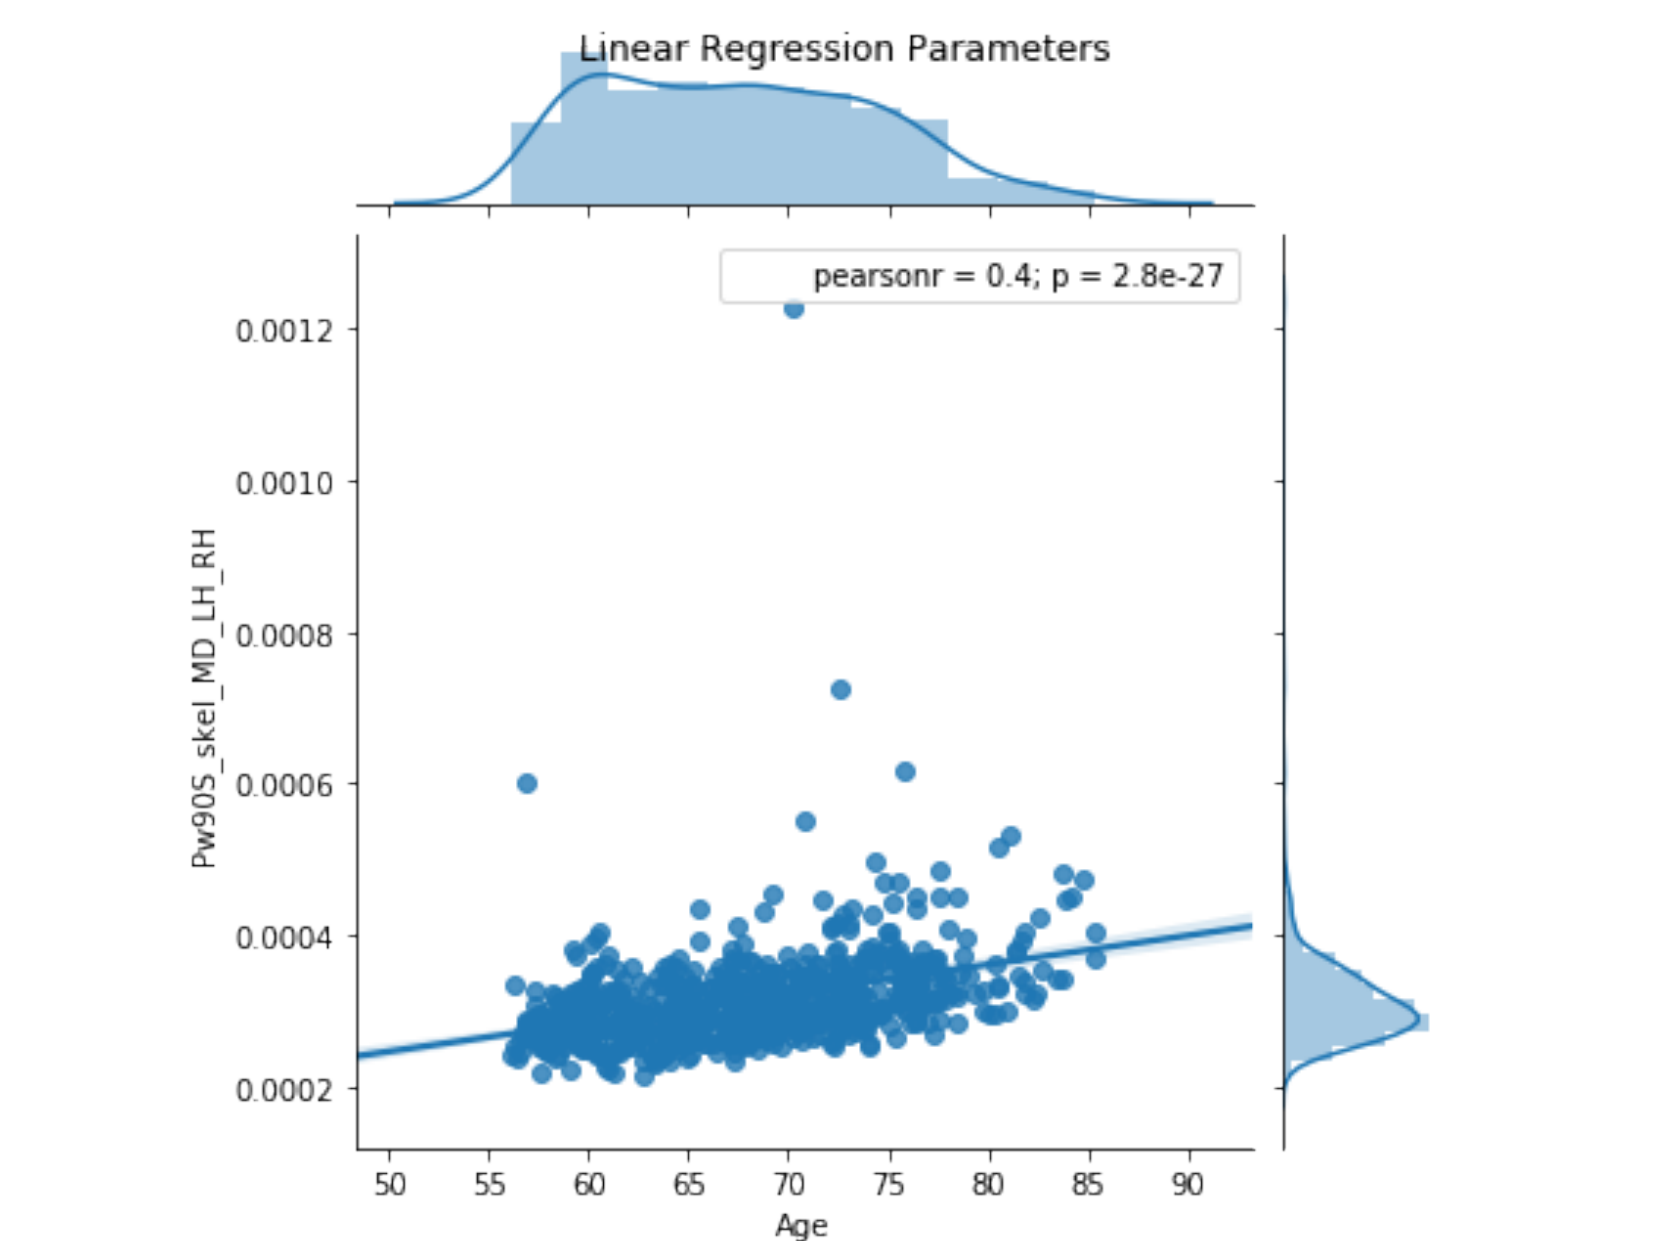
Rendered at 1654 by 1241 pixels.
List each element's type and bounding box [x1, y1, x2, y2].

picture [169, 12, 1468, 1241]
